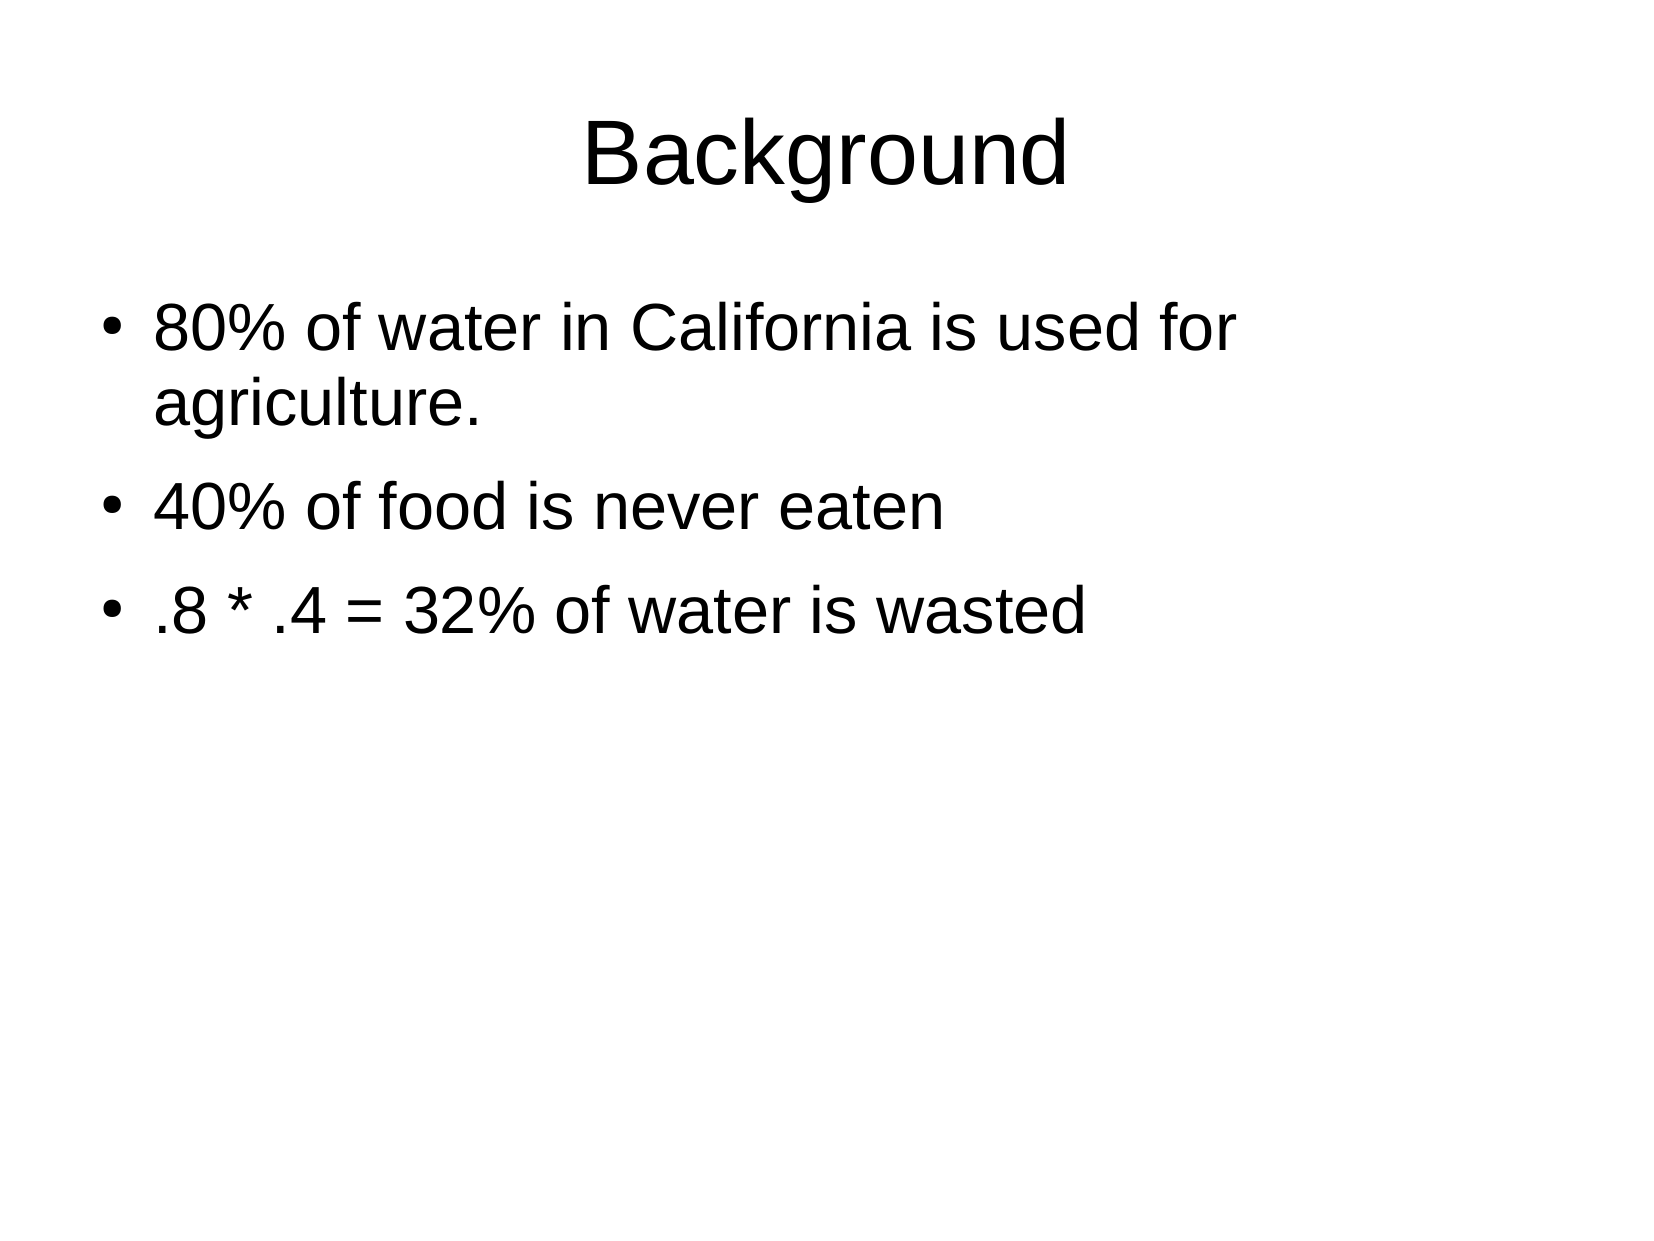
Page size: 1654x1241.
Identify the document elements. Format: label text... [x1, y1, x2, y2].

list 80% of water in California is used for agriculture. 40% of food is never eaten .8 * .4 = 32% of water is wasted [82, 290, 1571, 1109]
title Background [82, 49, 1571, 257]
